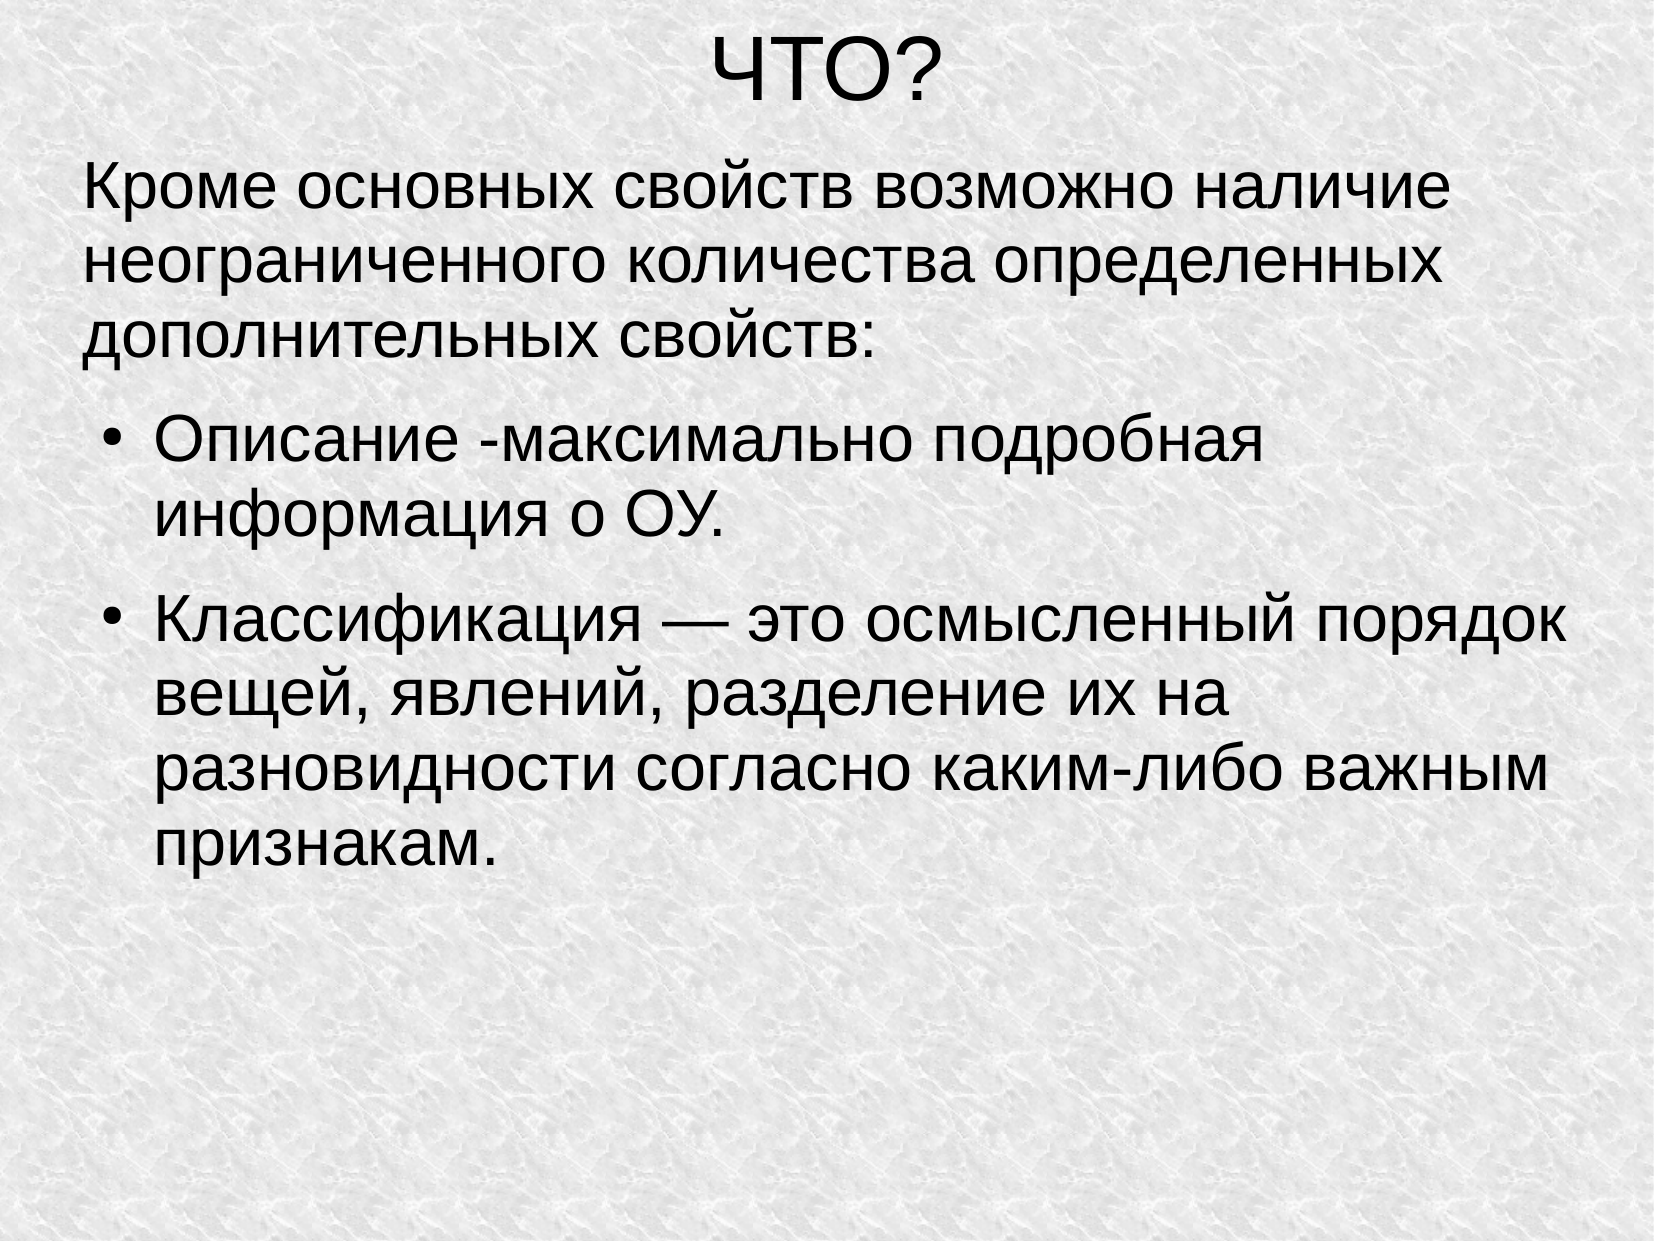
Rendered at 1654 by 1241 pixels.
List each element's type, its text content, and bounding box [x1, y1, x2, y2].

title ЧТО? [82, 17, 1571, 121]
picture [0, 0, 1654, 1241]
list Кроме основных свойств возможно наличие неограниченного количества определенных дополнительных свойств: Описание -максимально подробная информация о ОУ. Классификация — это осмысленный порядок вещей, явлений, разделение их на разновидности согласно каким-либо важным признакам. [82, 147, 1571, 1182]
